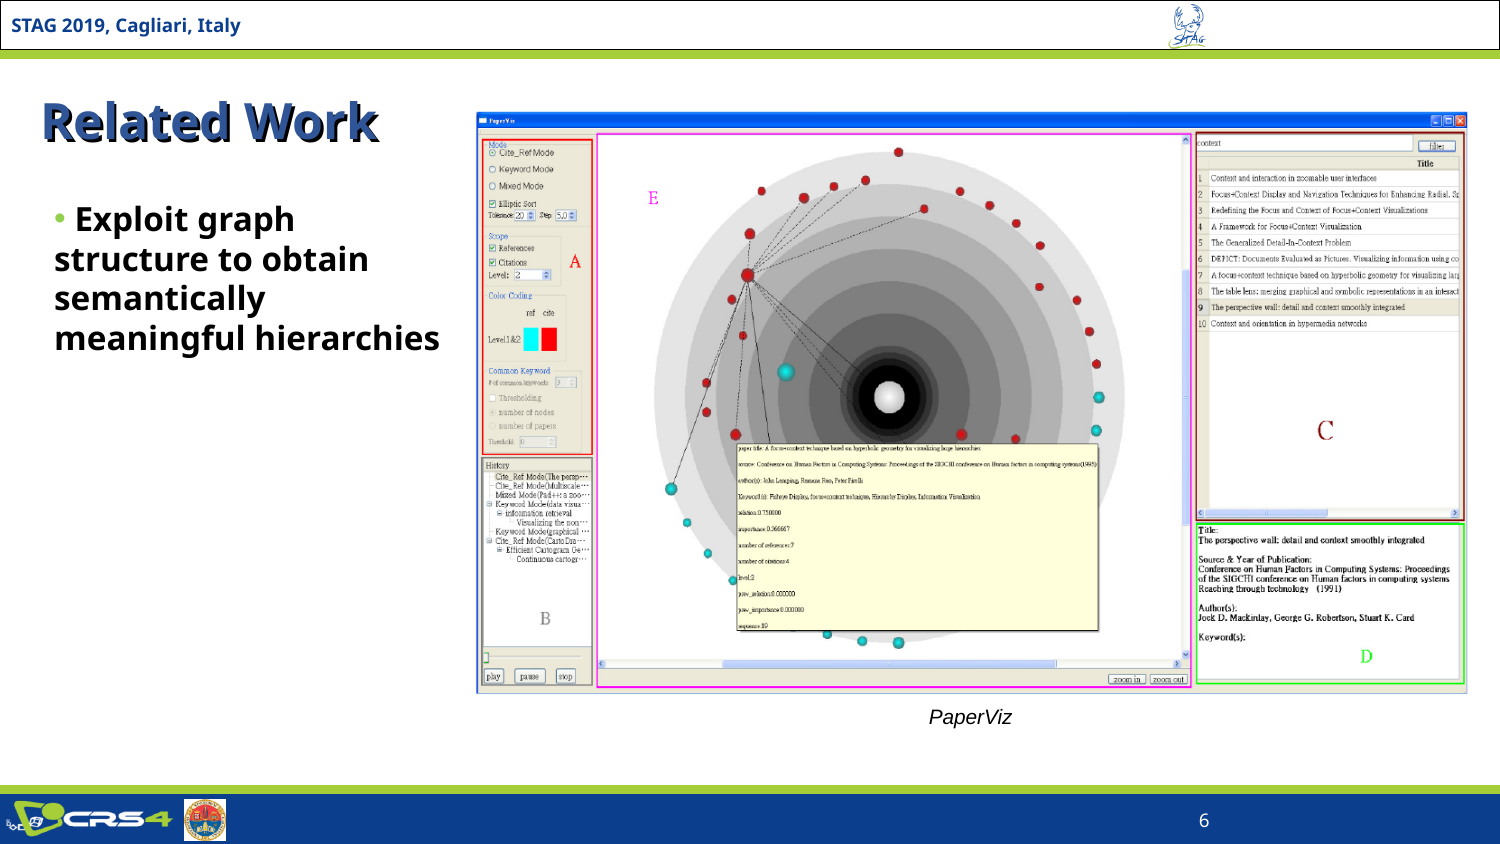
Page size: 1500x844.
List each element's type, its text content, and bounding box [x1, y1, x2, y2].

picture [471, 108, 1471, 697]
text_box PaperViz [590, 696, 1352, 723]
title Related Work [29, 58, 1471, 181]
text_box Exploit graph structure to obtain semantically meaningful hierarchies [39, 190, 460, 382]
text_box [1187, 802, 1500, 831]
